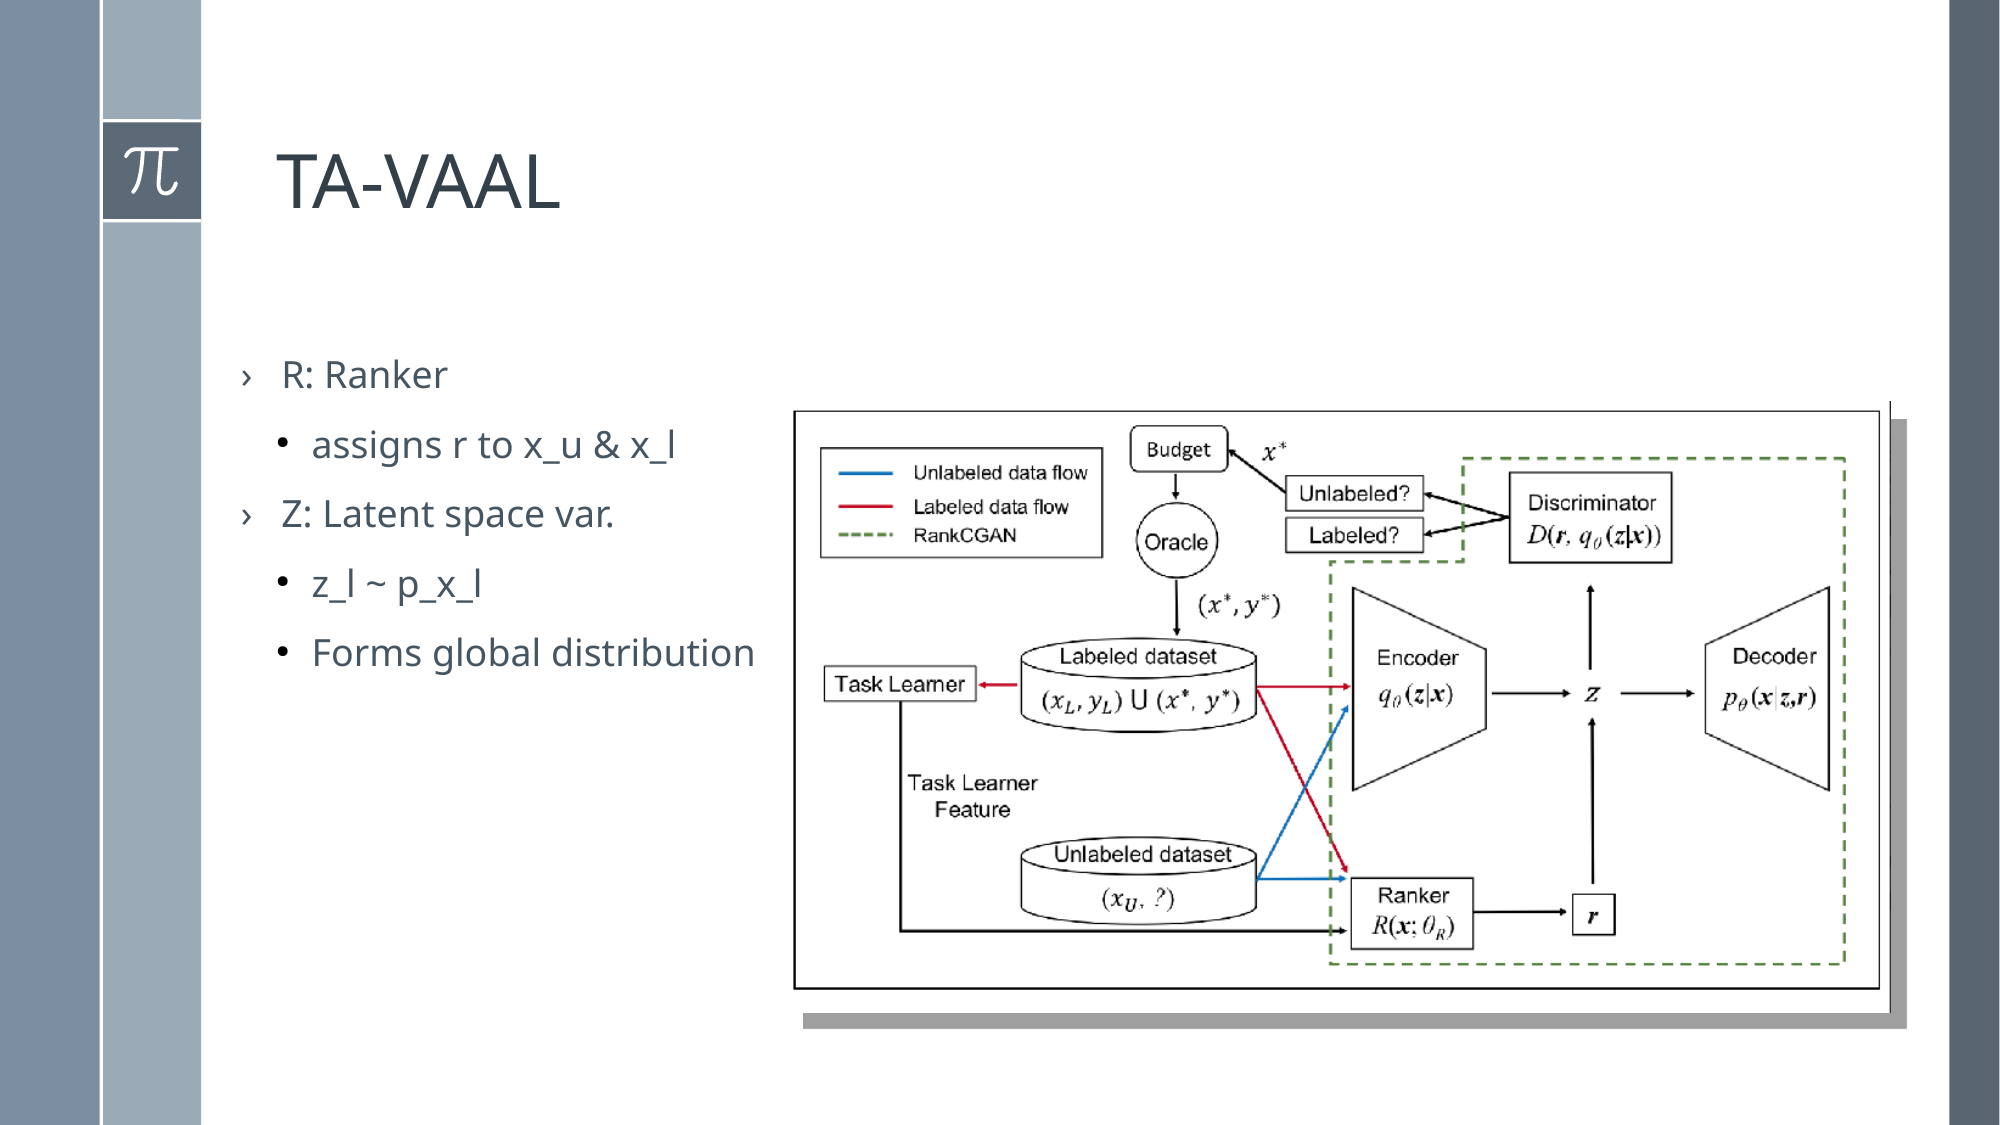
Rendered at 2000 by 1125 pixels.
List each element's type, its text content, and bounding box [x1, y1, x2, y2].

text_box TA-VAAL [261, 29, 1867, 233]
text_box R: Ranker assigns r to x_u & x_l Z: Latent space var. z_l ~ p_x_l Forms global distribution [225, 262, 811, 1013]
picture [811, 401, 1891, 1013]
